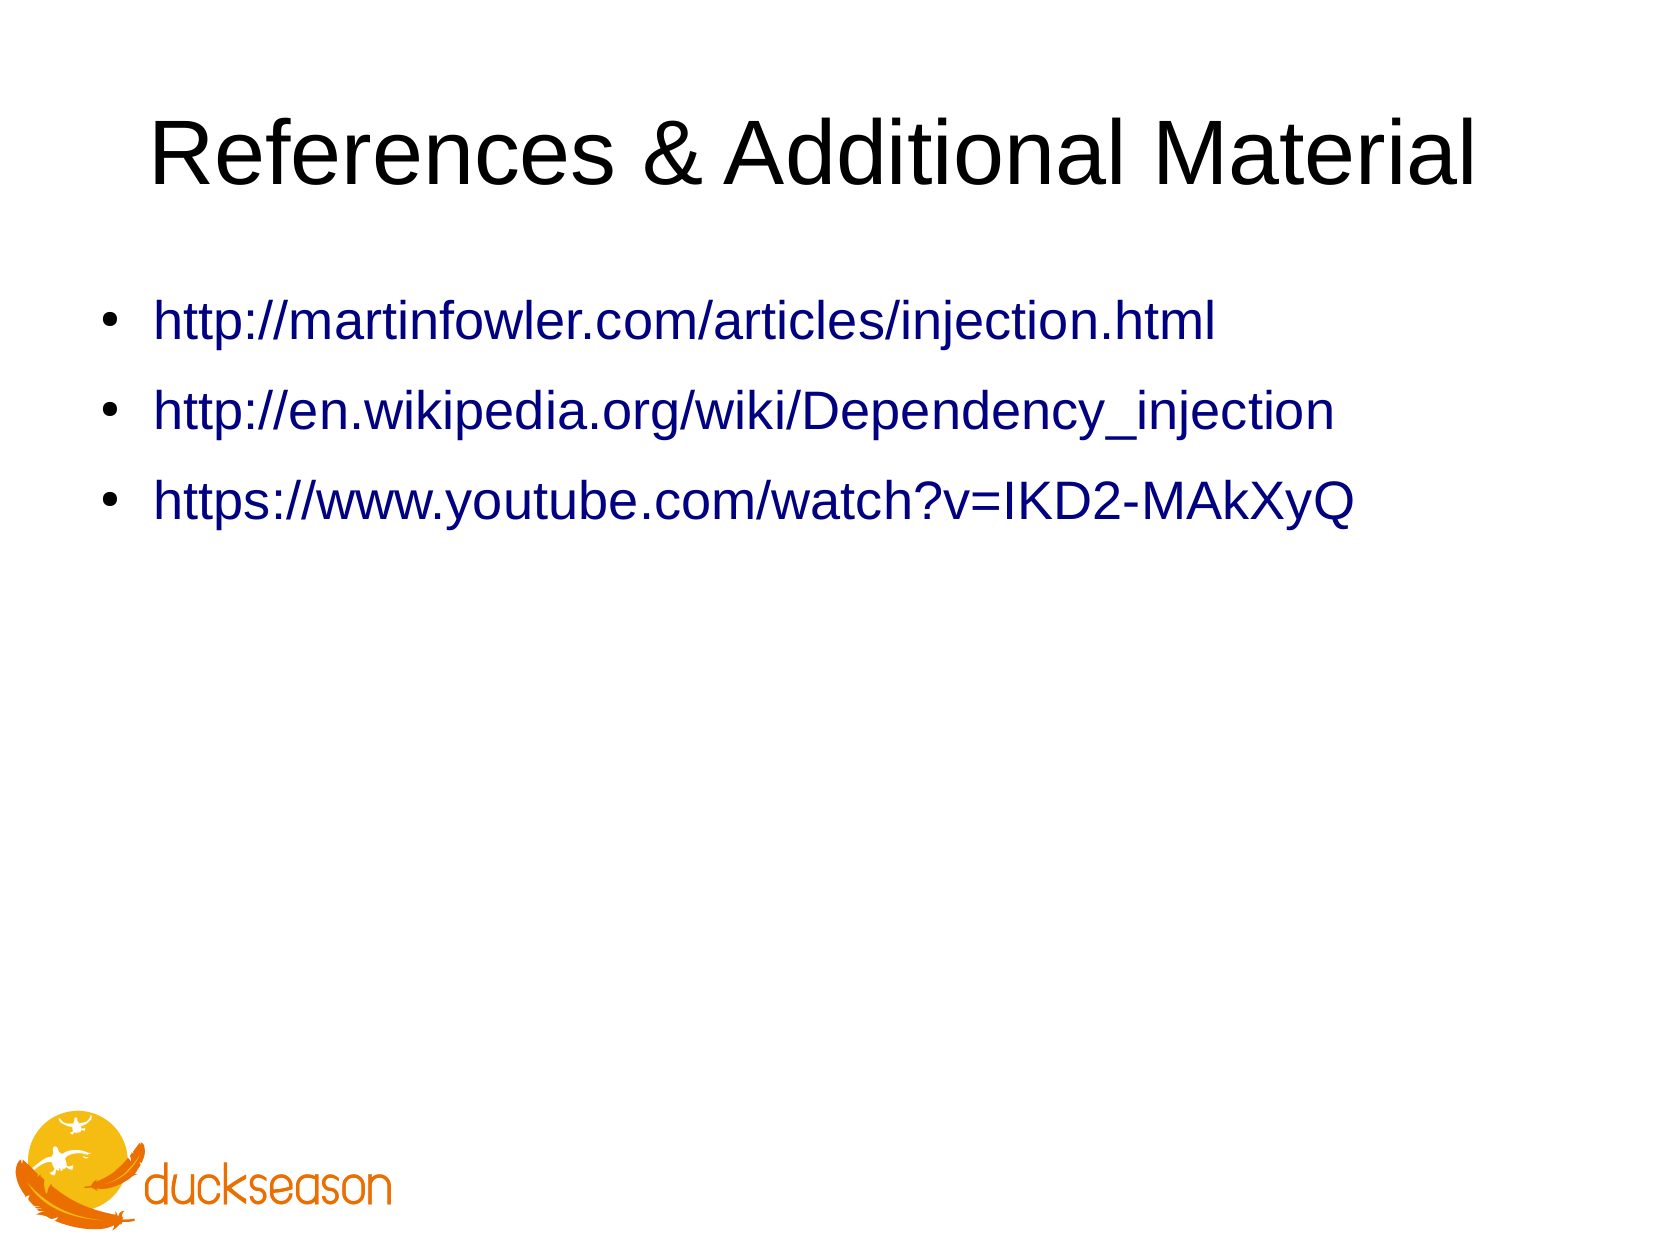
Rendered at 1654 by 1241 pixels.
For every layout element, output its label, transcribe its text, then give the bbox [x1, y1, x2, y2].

title References & Additional Material [82, 49, 1571, 257]
picture [15, 1110, 391, 1231]
list http://martinfowler.com/articles/injection.html http://en.wikipedia.org/wiki/Dependency_injection https://www.youtube.com/watch?v=IKD2-MAkXyQ [82, 290, 1571, 1010]
